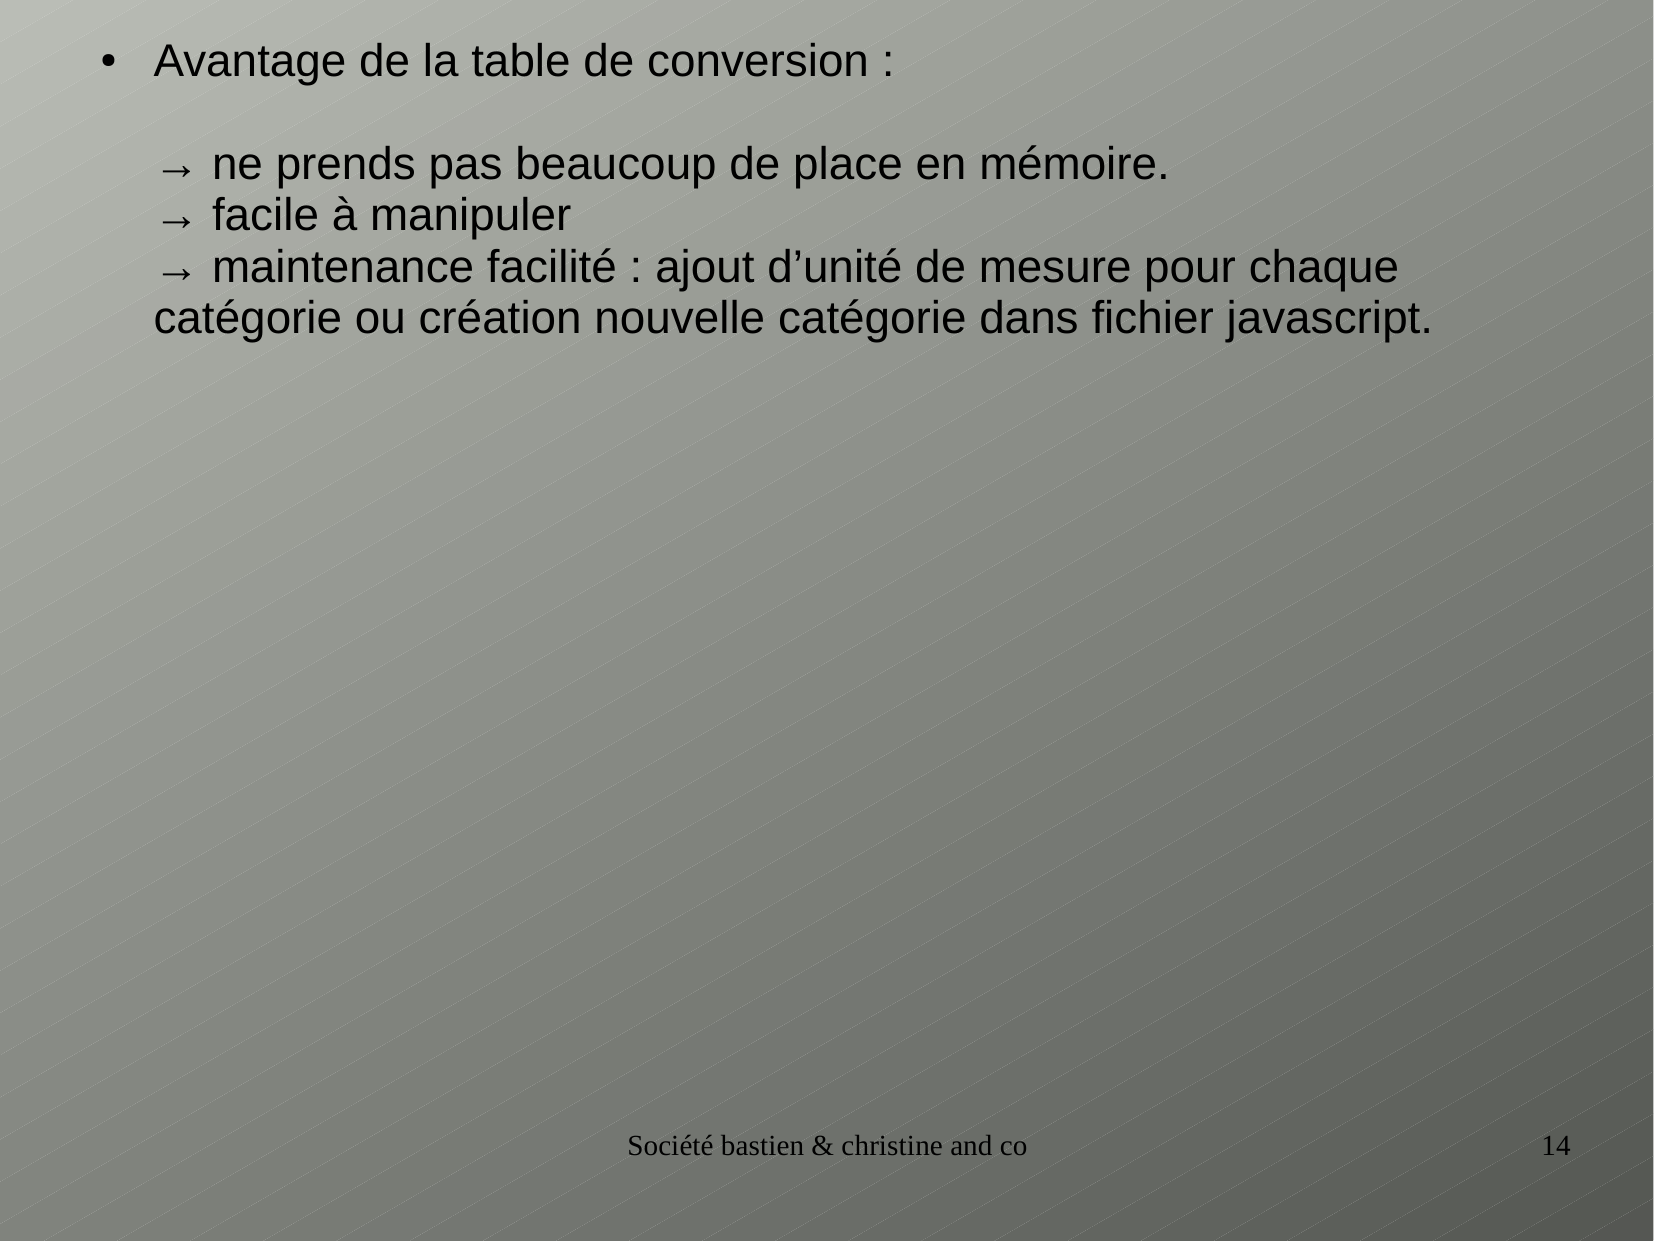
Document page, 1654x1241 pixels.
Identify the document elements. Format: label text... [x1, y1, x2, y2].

list Avantage de la table de conversion : → ne prends pas beaucoup de place en mémoire. → facile à manipuler → maintenance facilité : ajout d’unité de mesure pour chaque catégorie ou création nouvelle catégorie dans fichier javascript. [82, 35, 1571, 1010]
